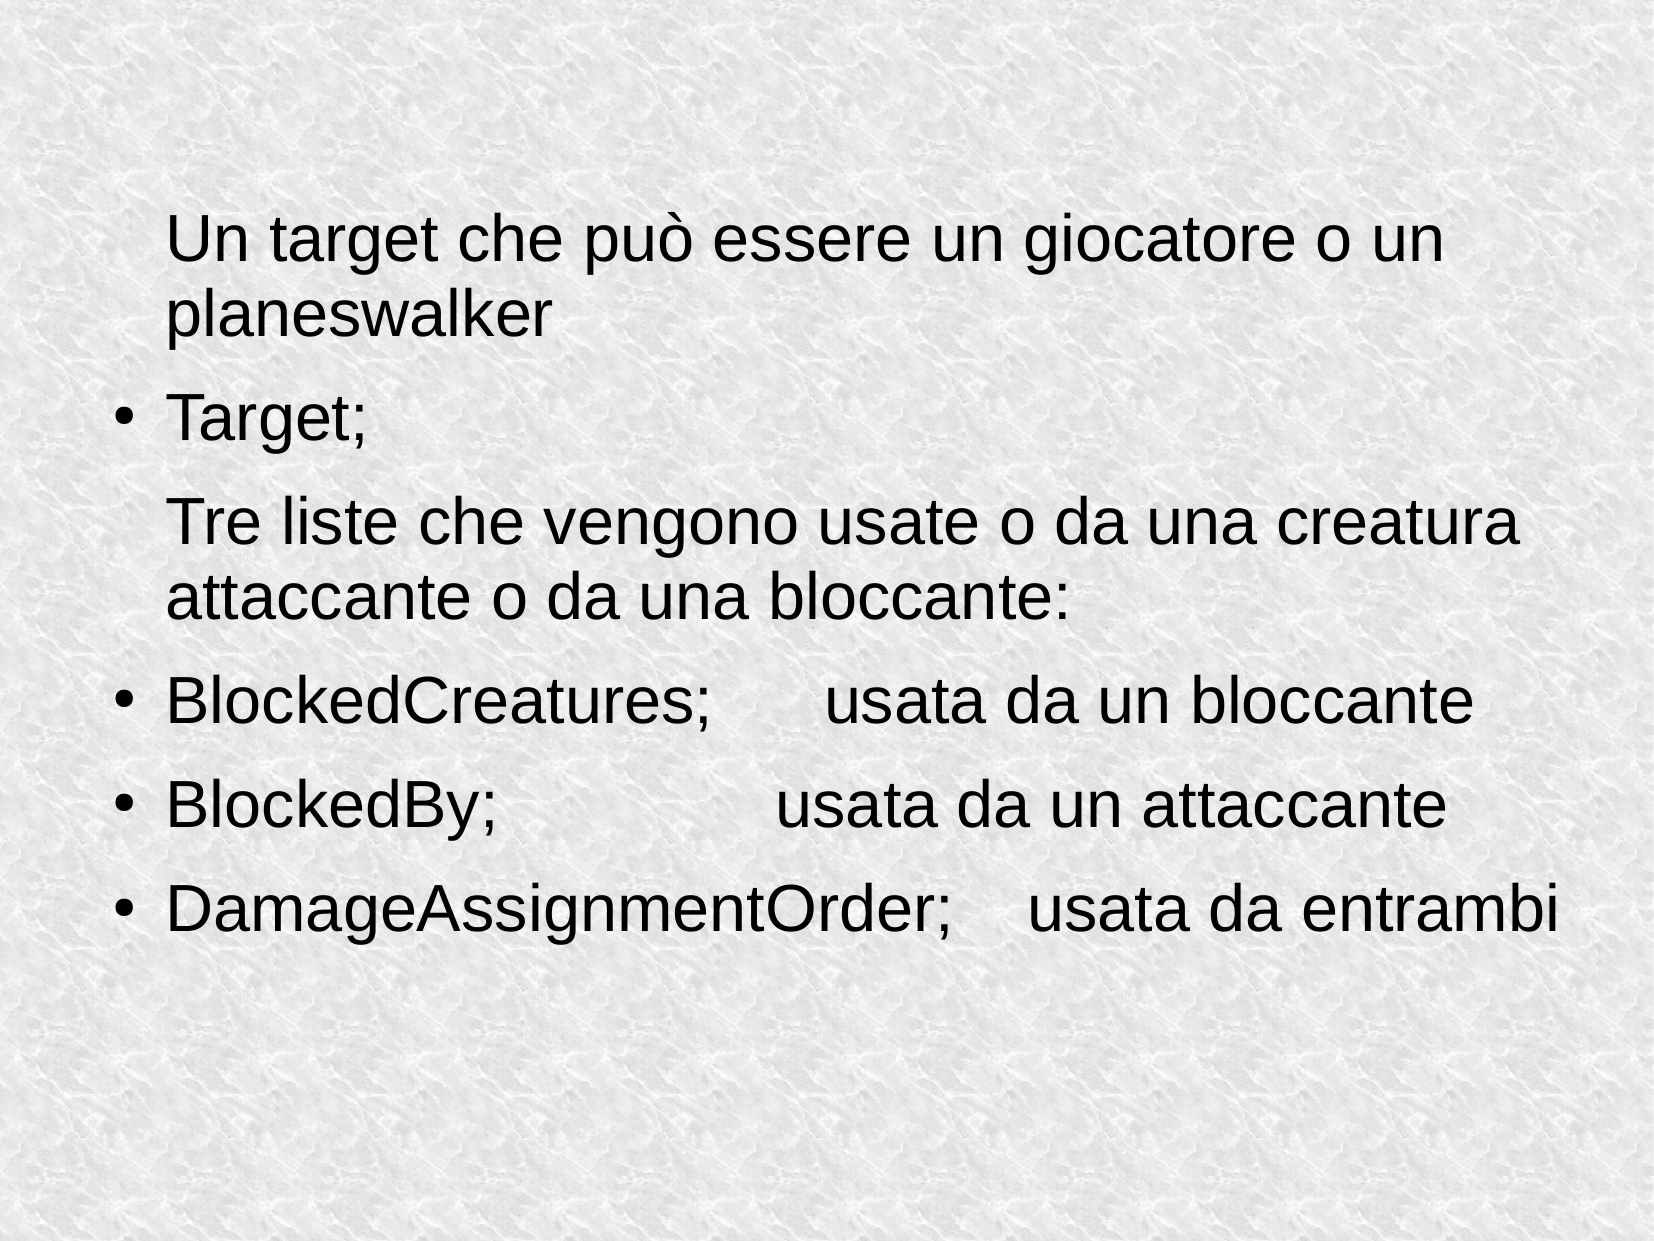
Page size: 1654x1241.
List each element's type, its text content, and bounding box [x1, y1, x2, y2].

list Un target che può essere un giocatore o un planeswalker Target; Tre liste che vengono usate o da una creatura attaccante o da una bloccante: BlockedCreatures; usata da un bloccante BlockedBy; usata da un attaccante DamageAssignmentOrder; usata da entrambi [94, 200, 1583, 1020]
picture [0, 0, 1654, 1241]
